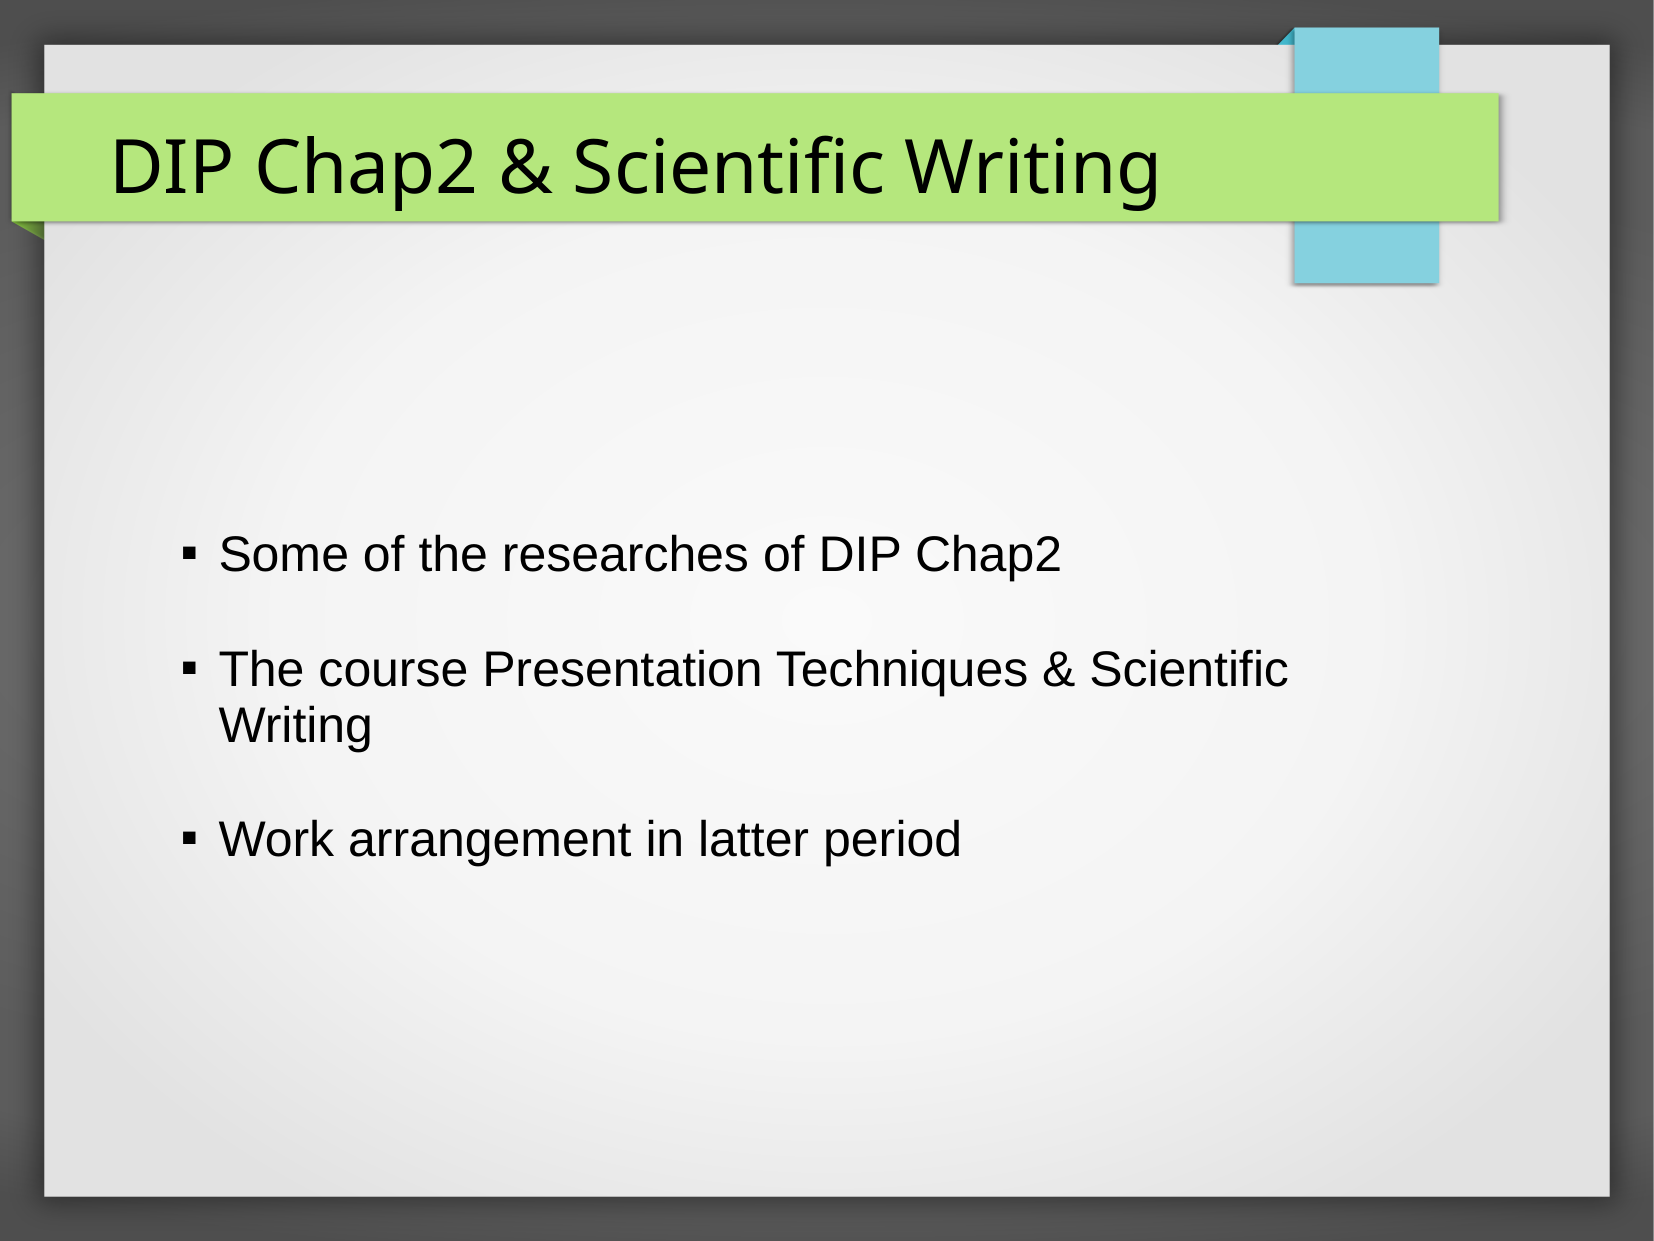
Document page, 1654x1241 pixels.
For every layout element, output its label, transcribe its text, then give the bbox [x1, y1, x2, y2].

text_box DIP Chap2 & Scientific Writing [94, 106, 1136, 212]
text_box Some of the researches of DIP Chap2 The course Presentation Techniques & Scientific Writing Work arrangement in latter period [165, 515, 1441, 945]
picture [0, 0, 1654, 1241]
